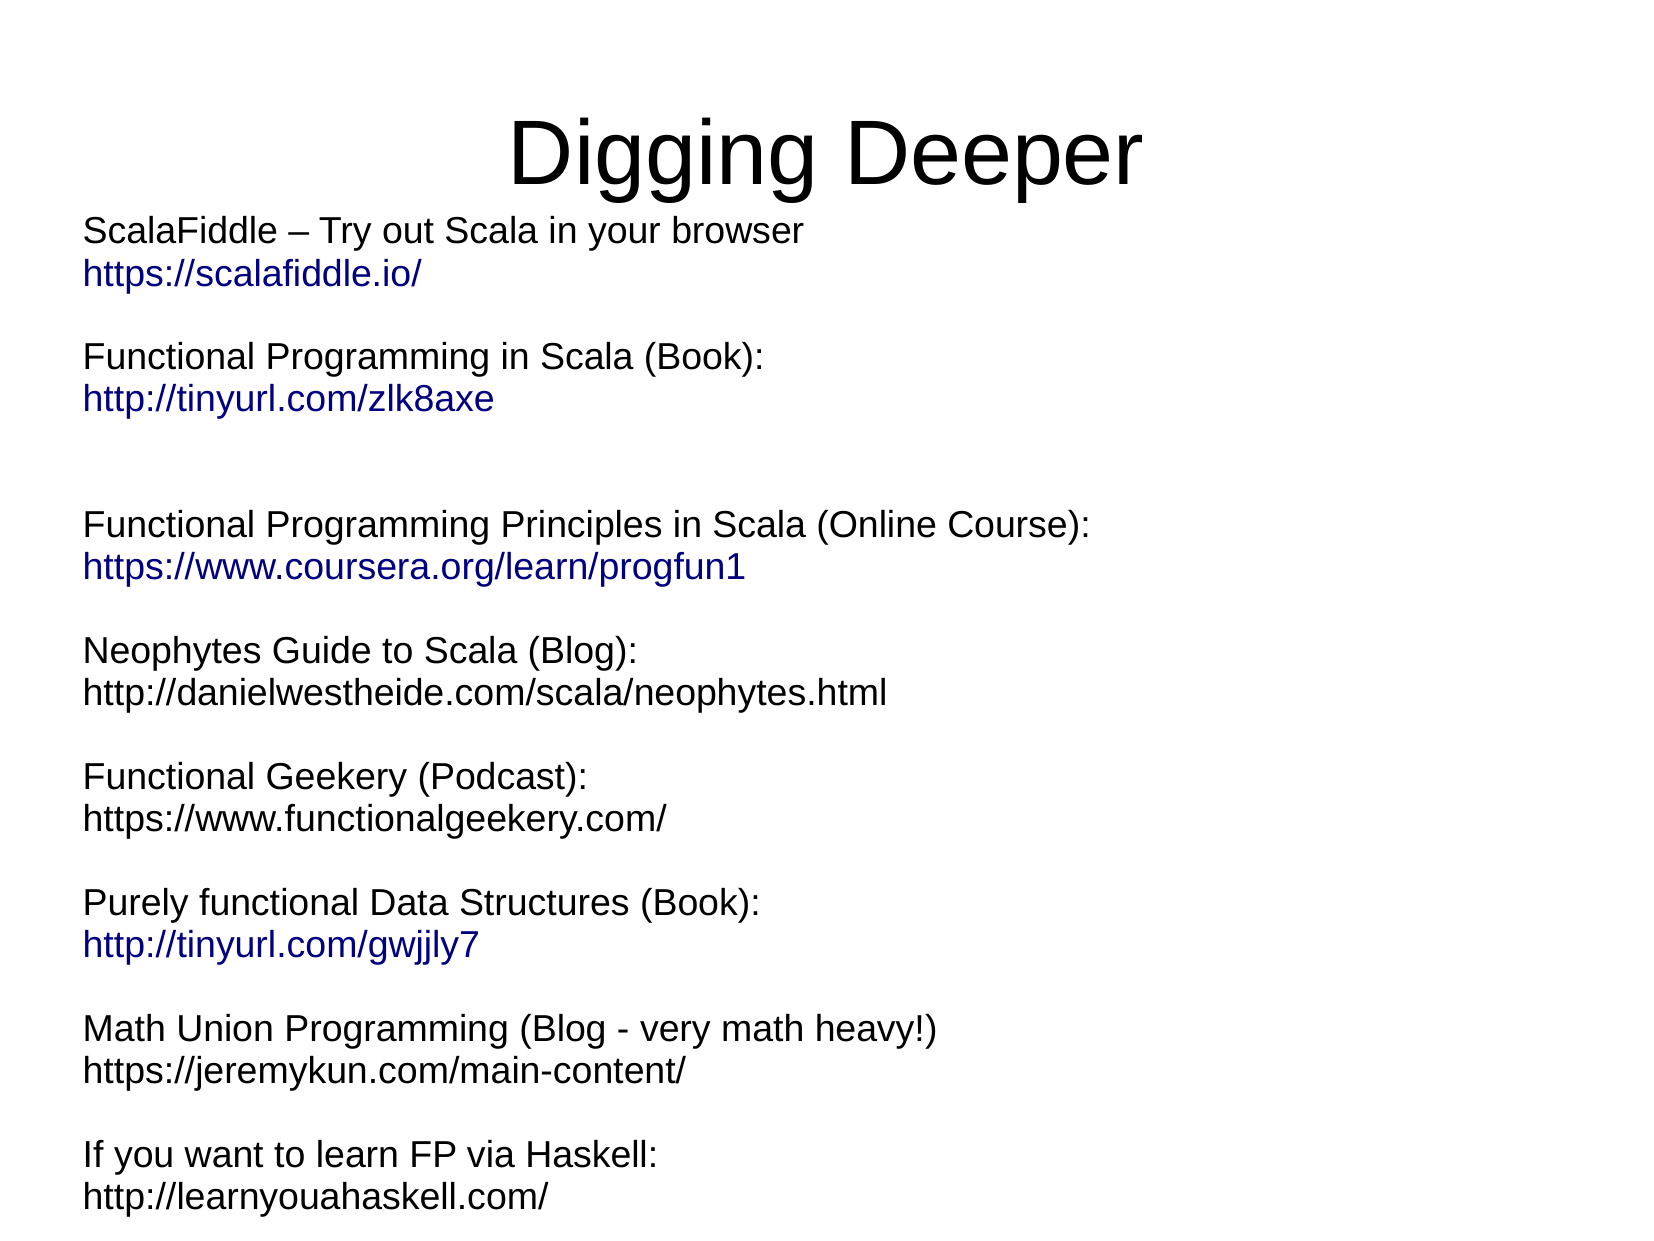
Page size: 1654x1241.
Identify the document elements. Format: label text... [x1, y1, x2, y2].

title Digging Deeper [82, 49, 1571, 210]
subtitle ScalaFiddle – Try out Scala in your browser https://scalafiddle.io/ Functional Programming in Scala (Book): http://tinyurl.com/zlk8axe Functional Programming Principles in Scala (Online Course): https://www.coursera.org/learn/progfun1 Neophytes Guide to Scala (Blog): http://danielwestheide.com/scala/neophytes.html Functional Geekery (Podcast): https://www.functionalgeekery.com/ Purely functional Data Structures (Book): http://tinyurl.com/gwjjly7 Math Union Programming (Blog - very math heavy!) https://jeremykun.com/main-content/ If you want to learn FP via Haskell: http://learnyouahaskell.com/ [82, 210, 1571, 1241]
